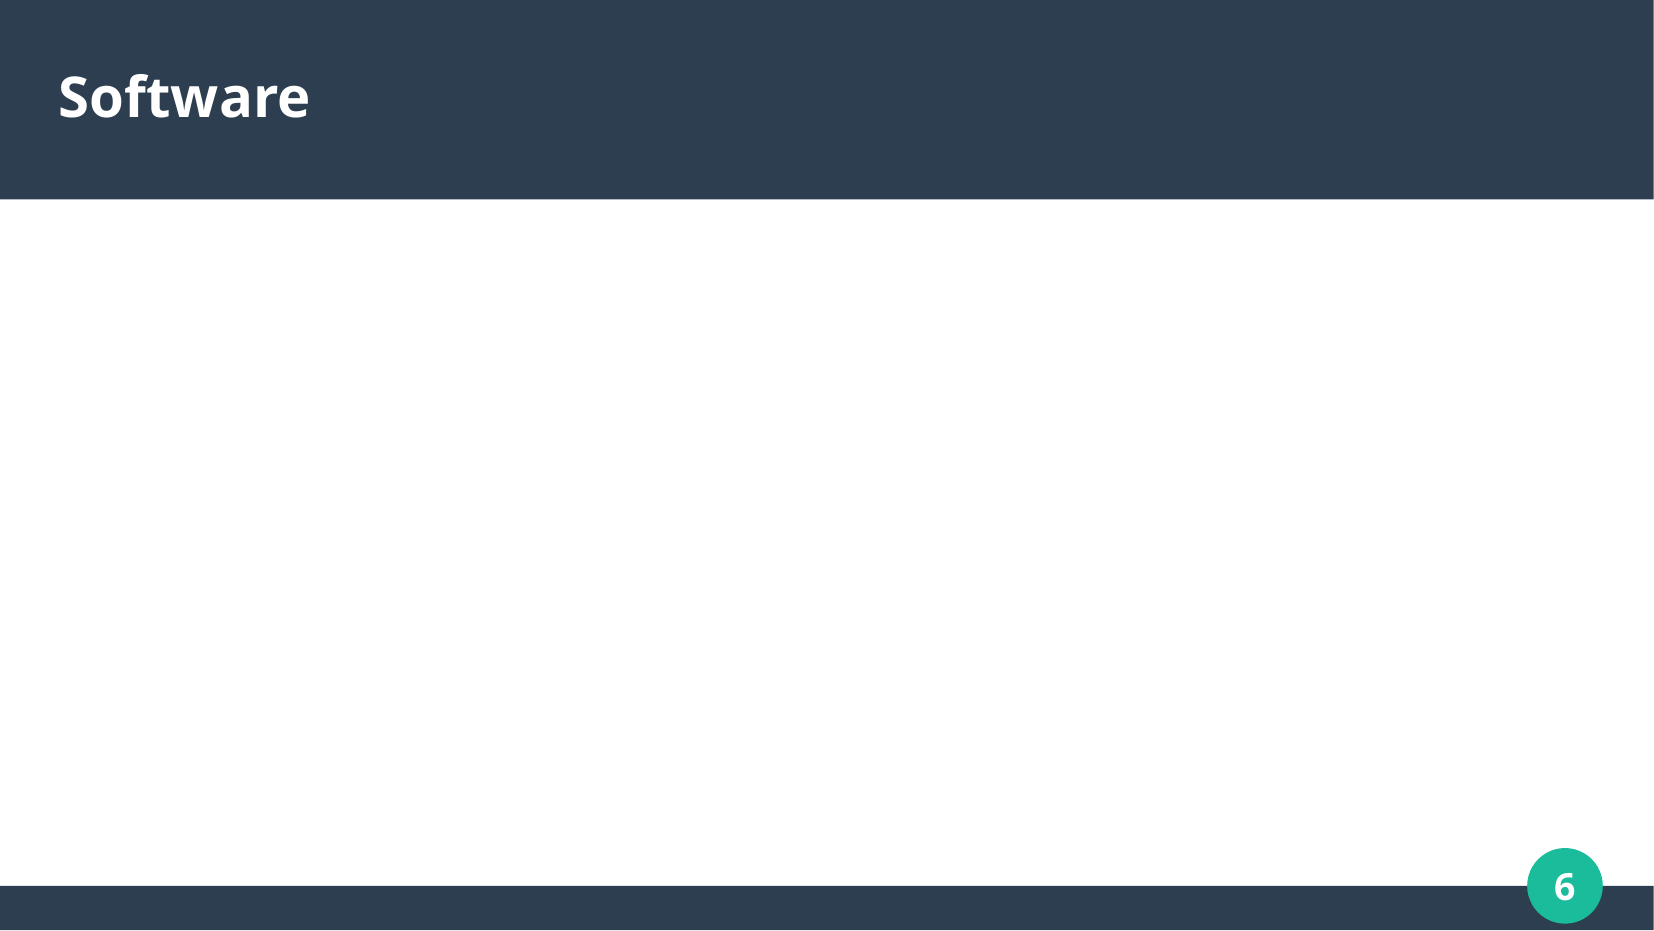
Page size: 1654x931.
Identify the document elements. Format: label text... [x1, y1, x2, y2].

title Software [59, 37, 1595, 155]
